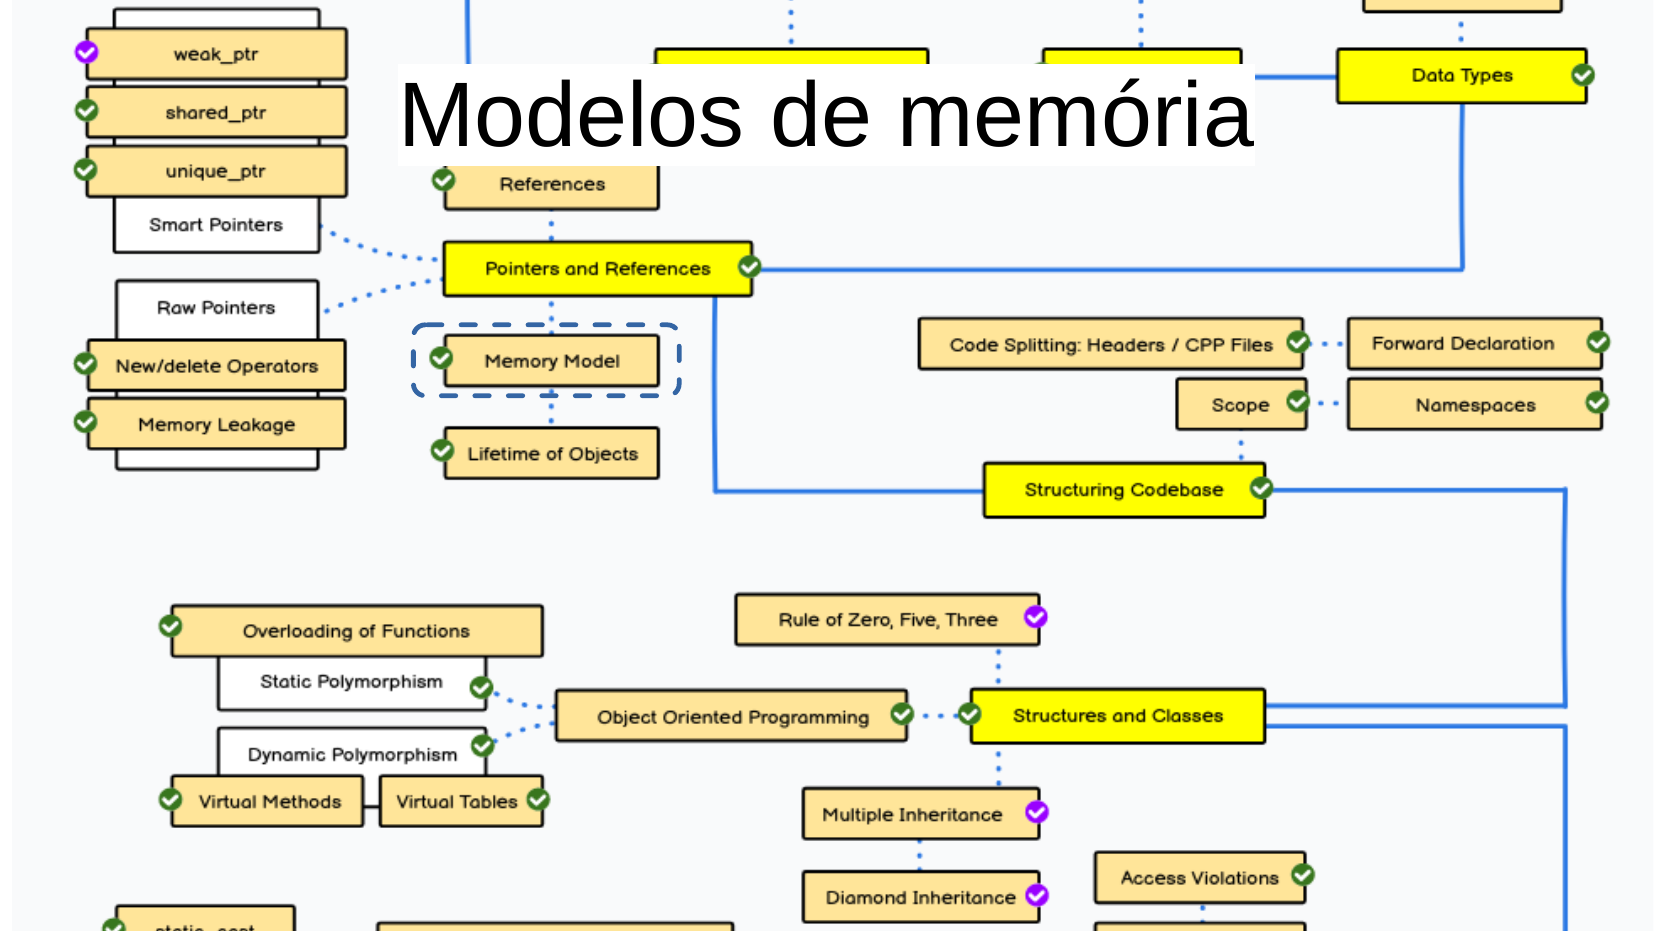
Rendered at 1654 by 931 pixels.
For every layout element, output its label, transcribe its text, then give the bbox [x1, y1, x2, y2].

picture [12, 0, 1654, 931]
title Modelos de memória [82, 37, 1571, 193]
